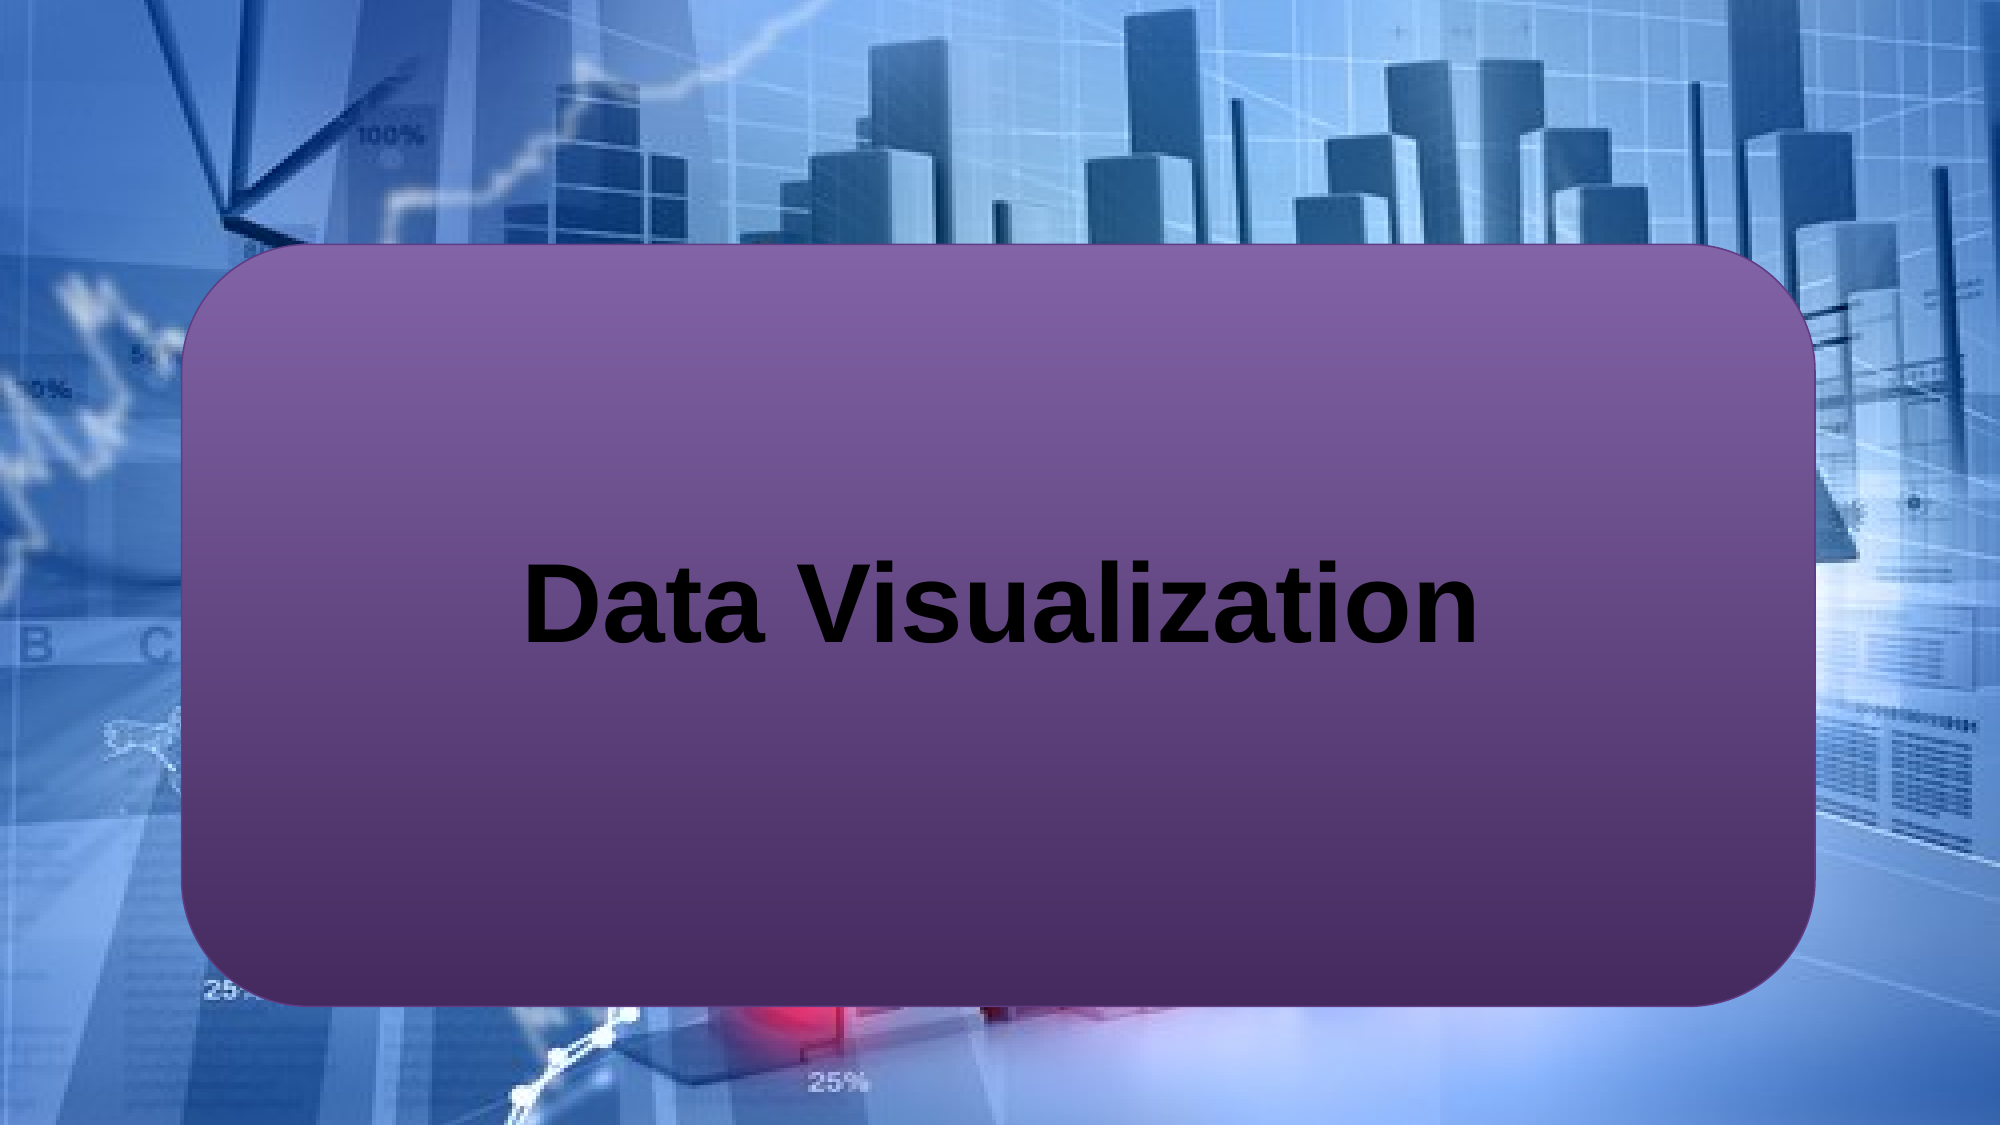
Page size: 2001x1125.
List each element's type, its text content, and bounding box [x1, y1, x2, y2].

picture [0, 0, 2000, 1125]
text_box Data Visualization [506, 522, 1497, 673]
text_box [181, 244, 1816, 1007]
